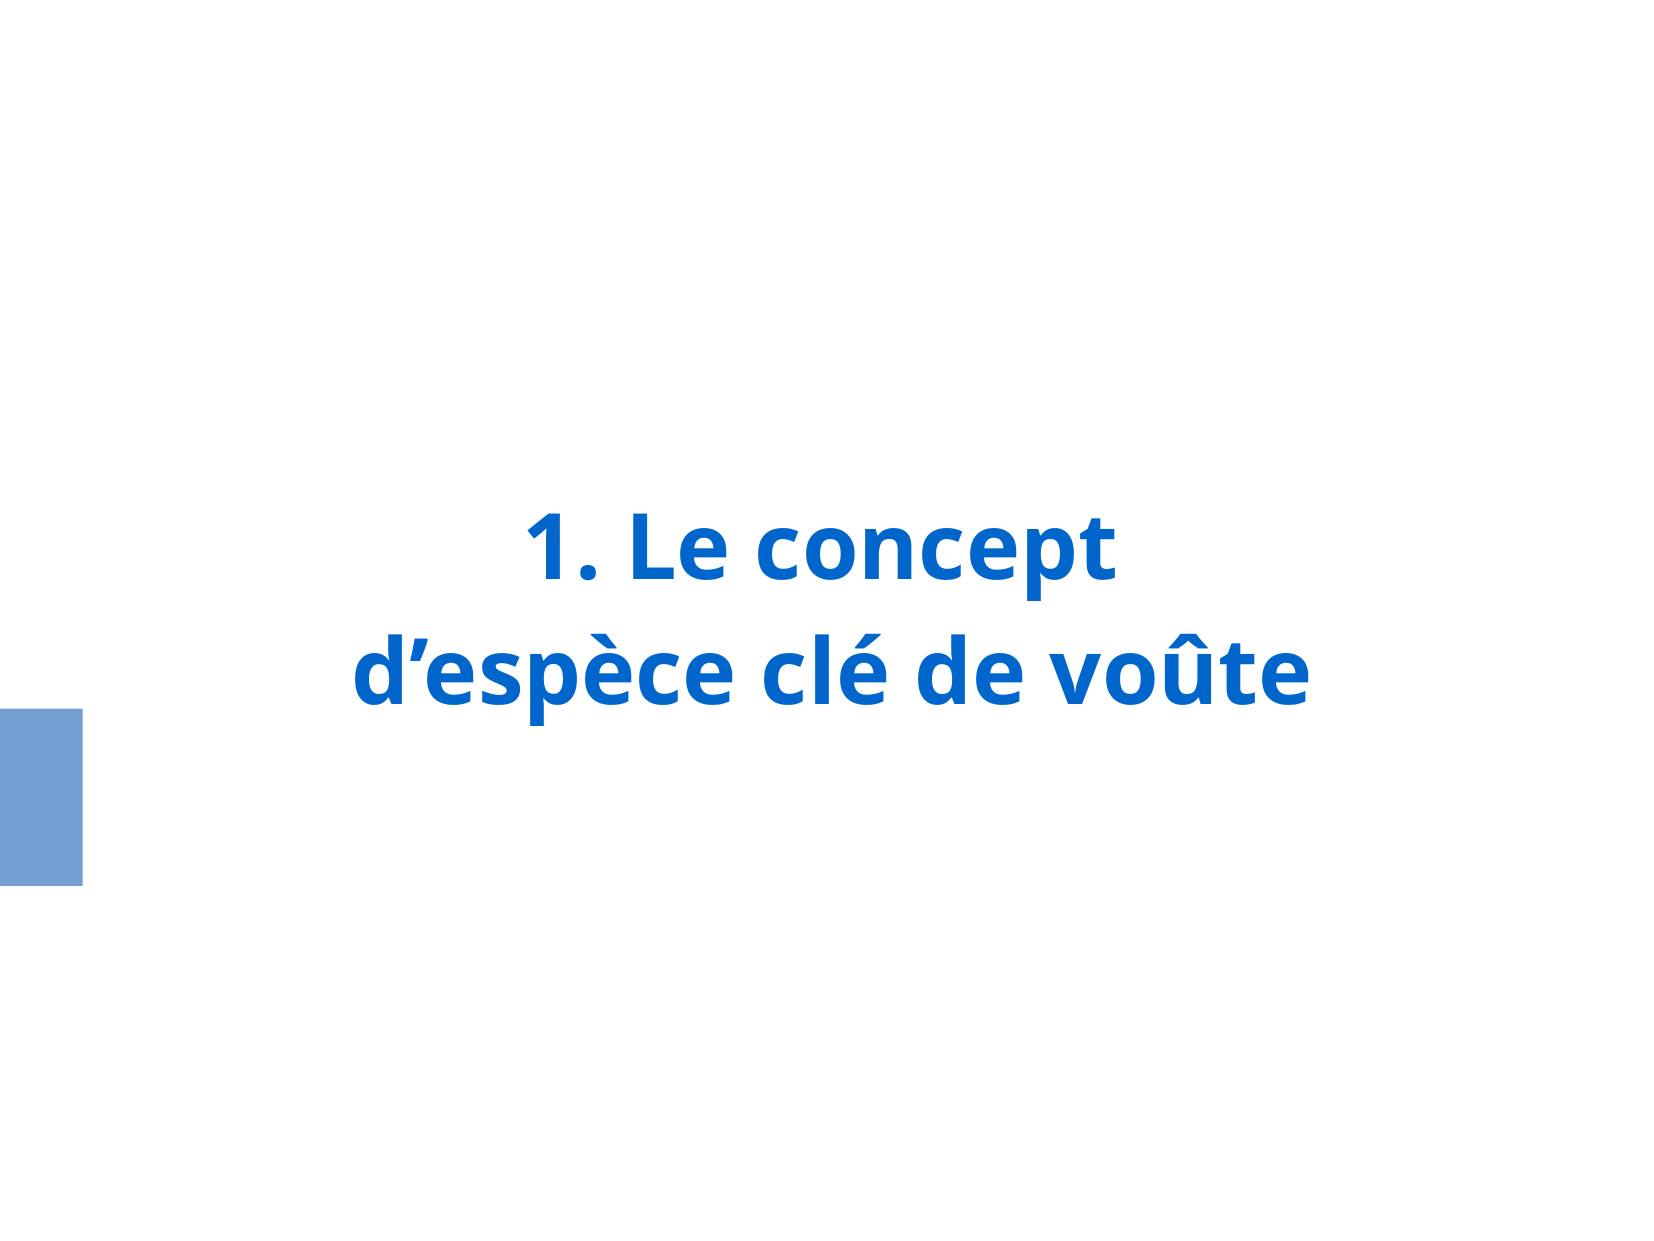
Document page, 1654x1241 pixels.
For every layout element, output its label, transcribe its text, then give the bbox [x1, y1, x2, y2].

subtitle 1. Le concept d’espèce clé de voûte [129, 59, 1536, 1155]
